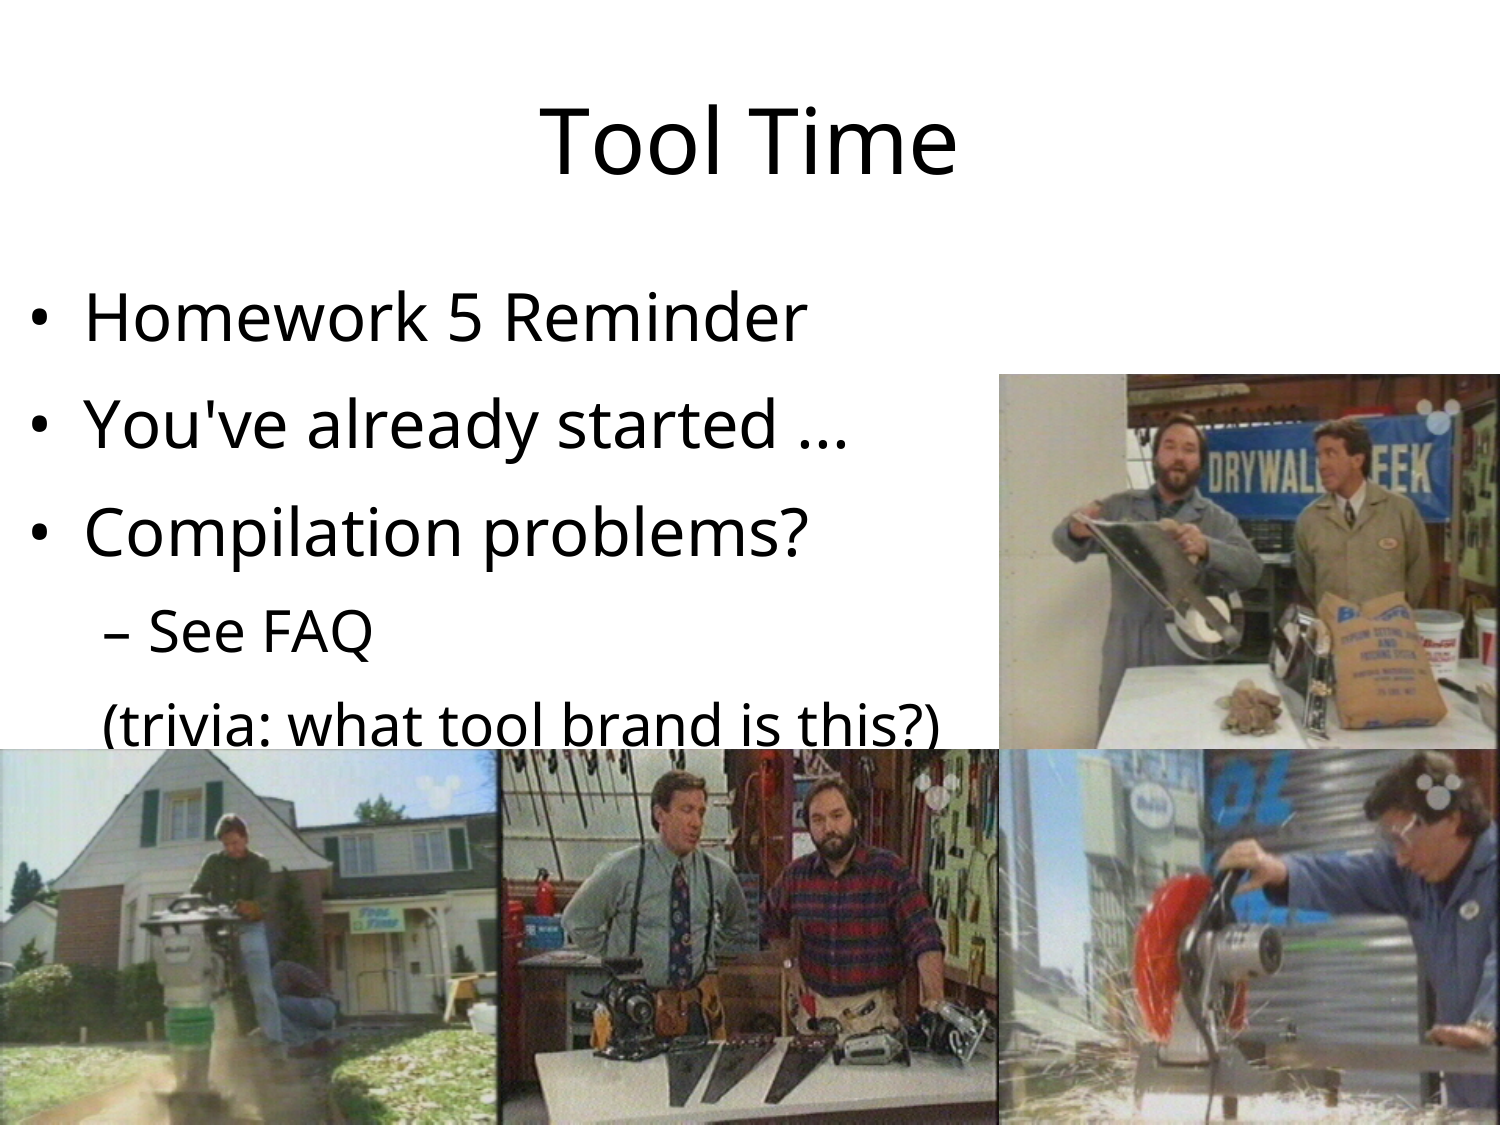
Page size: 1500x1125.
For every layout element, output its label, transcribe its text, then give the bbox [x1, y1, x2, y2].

picture [0, 374, 1500, 1125]
title Tool Time [24, 45, 1476, 233]
list Homework 5 Reminder You've already started ... Compilation problems? See FAQ (trivia: what tool brand is this?) [12, 262, 1463, 749]
